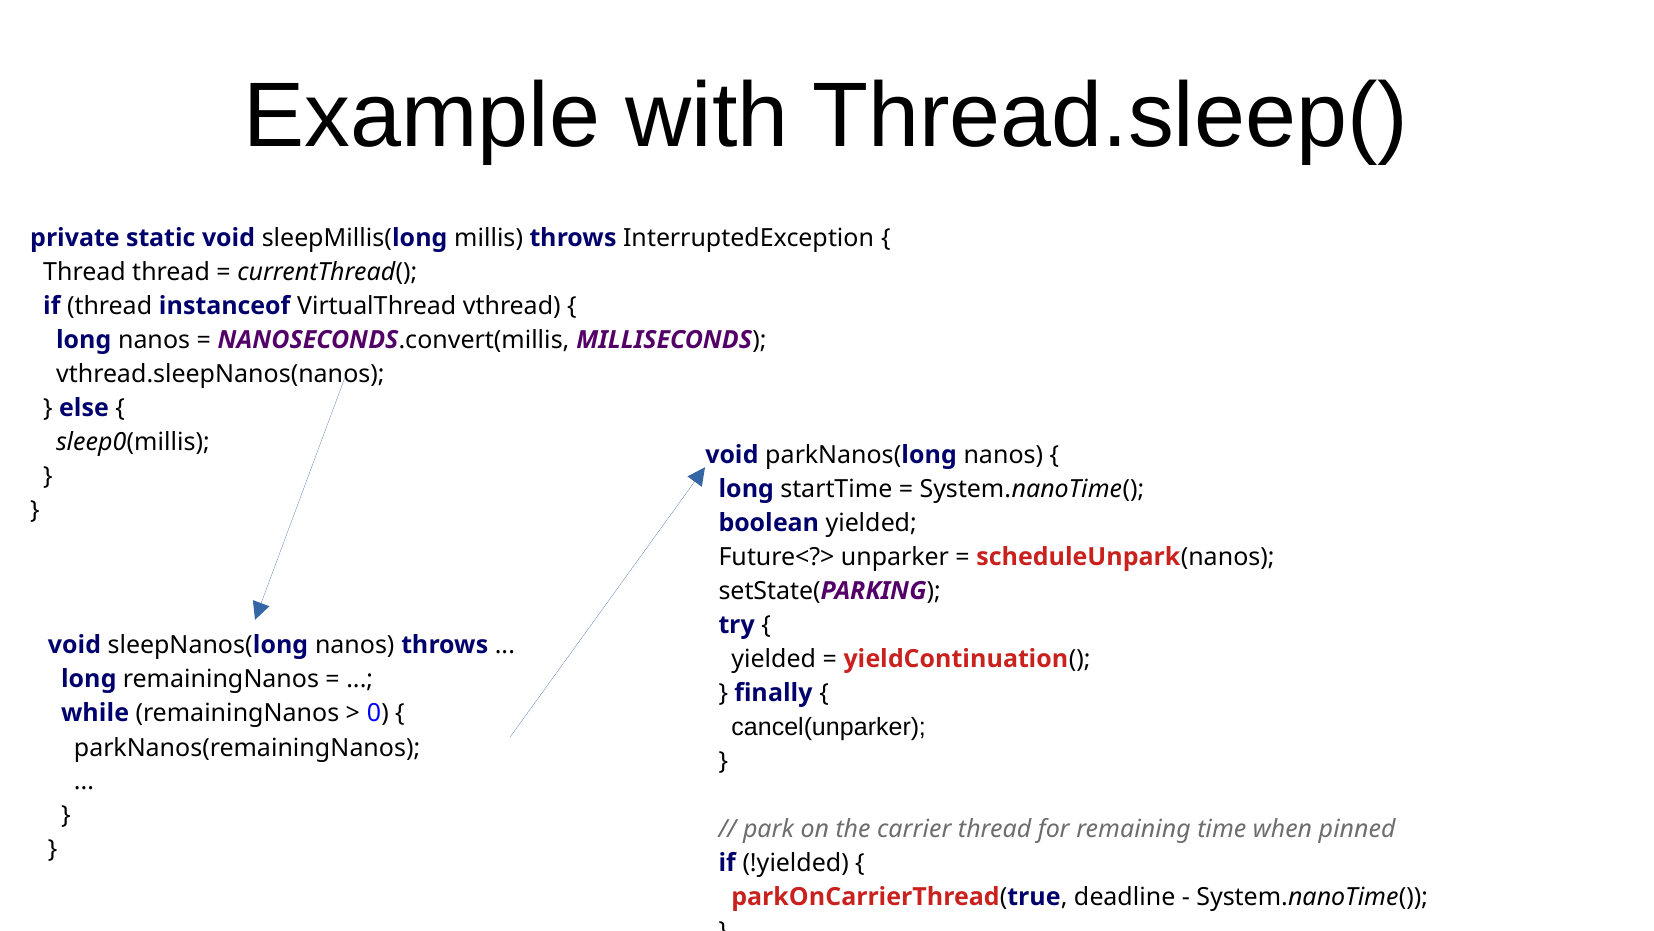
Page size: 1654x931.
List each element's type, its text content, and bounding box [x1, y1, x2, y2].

text_box private static void sleepMillis(long millis) throws InterruptedException { Thread thread = currentThread(); if (thread instanceof VirtualThread vthread) { long nanos = NANOSECONDS.convert(millis, MILLISECONDS); vthread.sleepNanos(nanos); } else { sleep0(millis); } } [15, 212, 1156, 482]
text_box void sleepNanos(long nanos) throws ... long remainingNanos = ...; while (remainingNanos > 0) { parkNanos(remainingNanos); ... } } [33, 619, 633, 833]
title Example with Thread.sleep() [82, 37, 1571, 193]
text_box void parkNanos(long nanos) { long startTime = System.nanoTime(); boolean yielded; Future<?> unparker = scheduleUnpark(nanos); setState(PARKING); try { yielded = yieldContinuation(); } finally { cancel(unparker); } // park on the carrier thread for remaining time when pinned if (!yielded) { parkOnCarrierThread(true, deadline - System.nanoTime()); } } [690, 429, 1651, 898]
